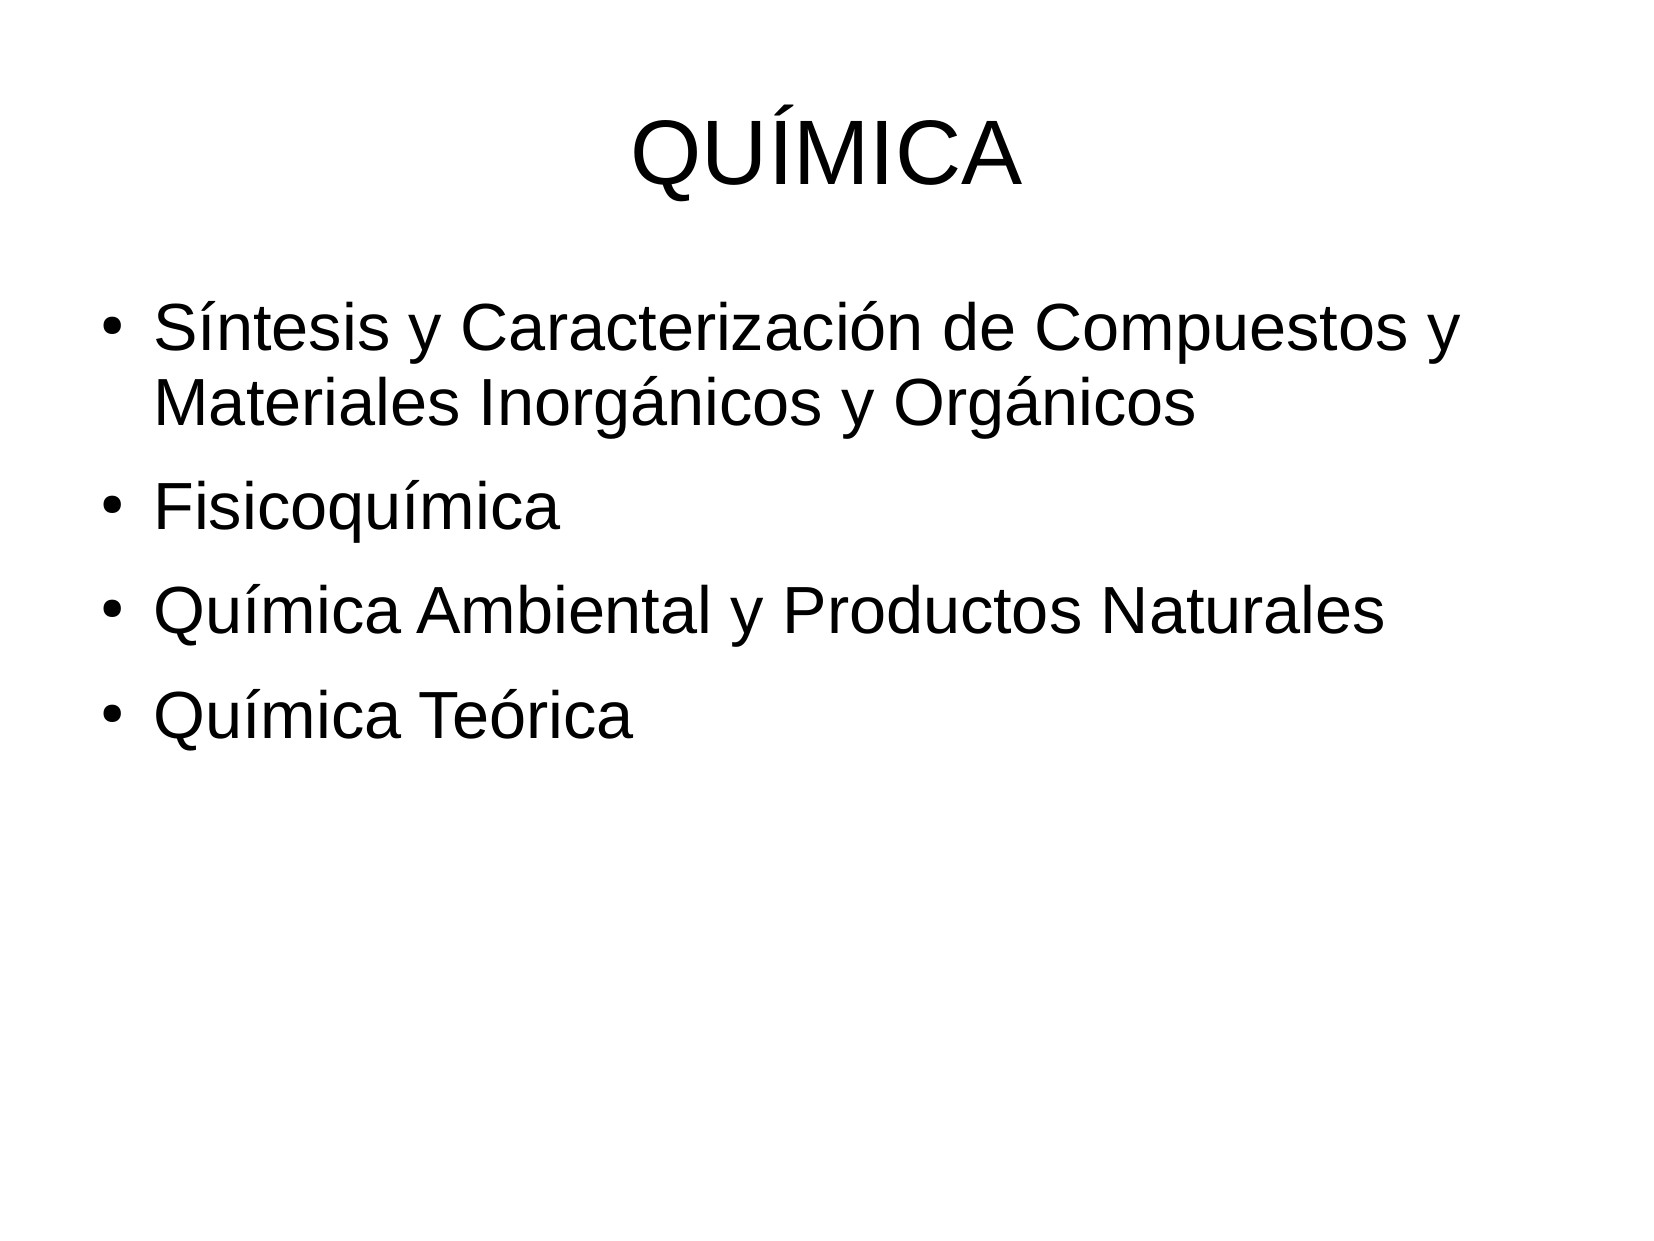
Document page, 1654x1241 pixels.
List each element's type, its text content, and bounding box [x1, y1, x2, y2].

list Síntesis y Caracterización de Compuestos y Materiales Inorgánicos y Orgánicos Fisicoquímica Química Ambiental y Productos Naturales Química Teórica [82, 290, 1571, 1010]
title QUÍMICA [82, 49, 1571, 257]
